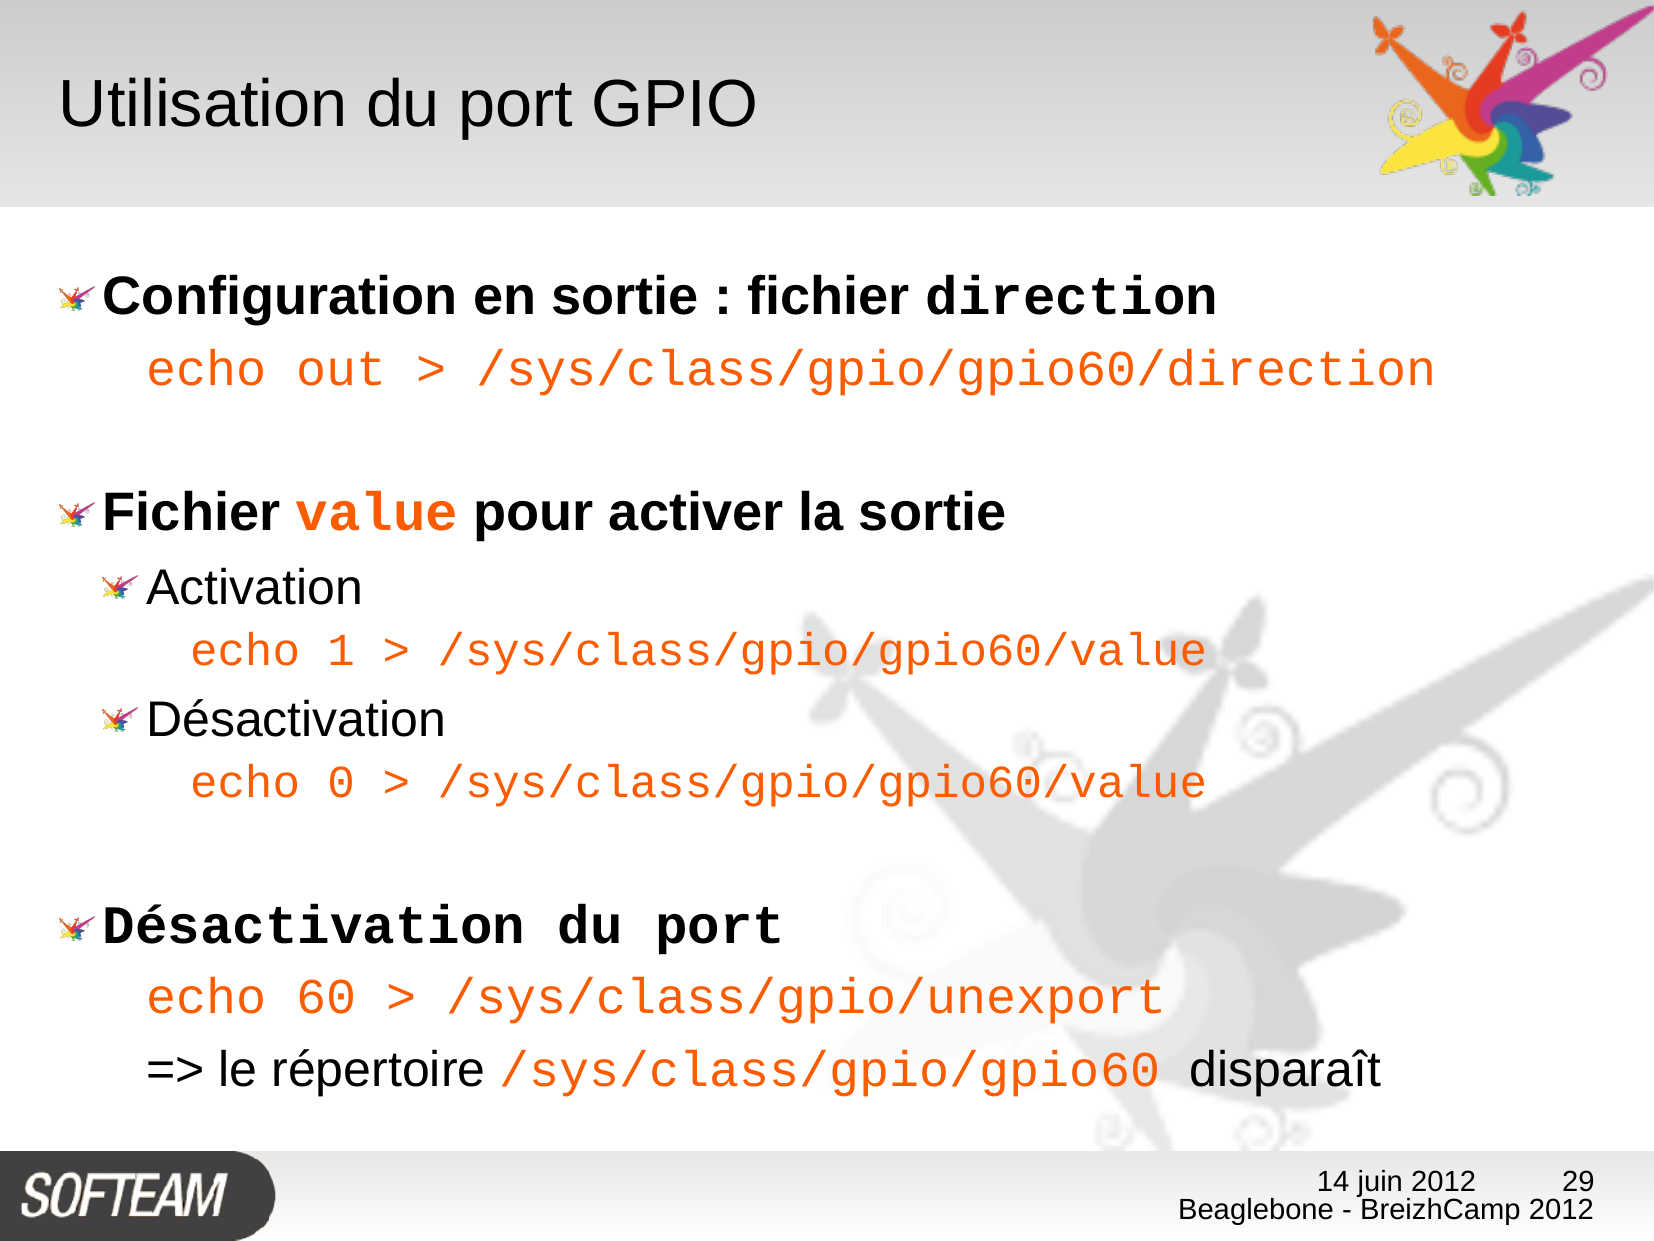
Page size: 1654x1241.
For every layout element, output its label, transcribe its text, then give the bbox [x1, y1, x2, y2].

picture [1372, 5, 1654, 196]
picture [797, 574, 1654, 1152]
title Utilisation du port GPIO [59, 29, 1359, 178]
picture [0, 1151, 277, 1241]
list Configuration en sortie : fichier direction echo out > /sys/class/gpio/gpio60/direction Fichier value pour activer la sortie Activation echo 1 > /sys/class/gpio/gpio60/value Désactivation echo 0 > /sys/class/gpio/gpio60/value Désactivation du port echo 60 > /sys/class/gpio/unexport => le répertoire /sys/class/gpio/gpio60 disparaît [59, 265, 1595, 1102]
